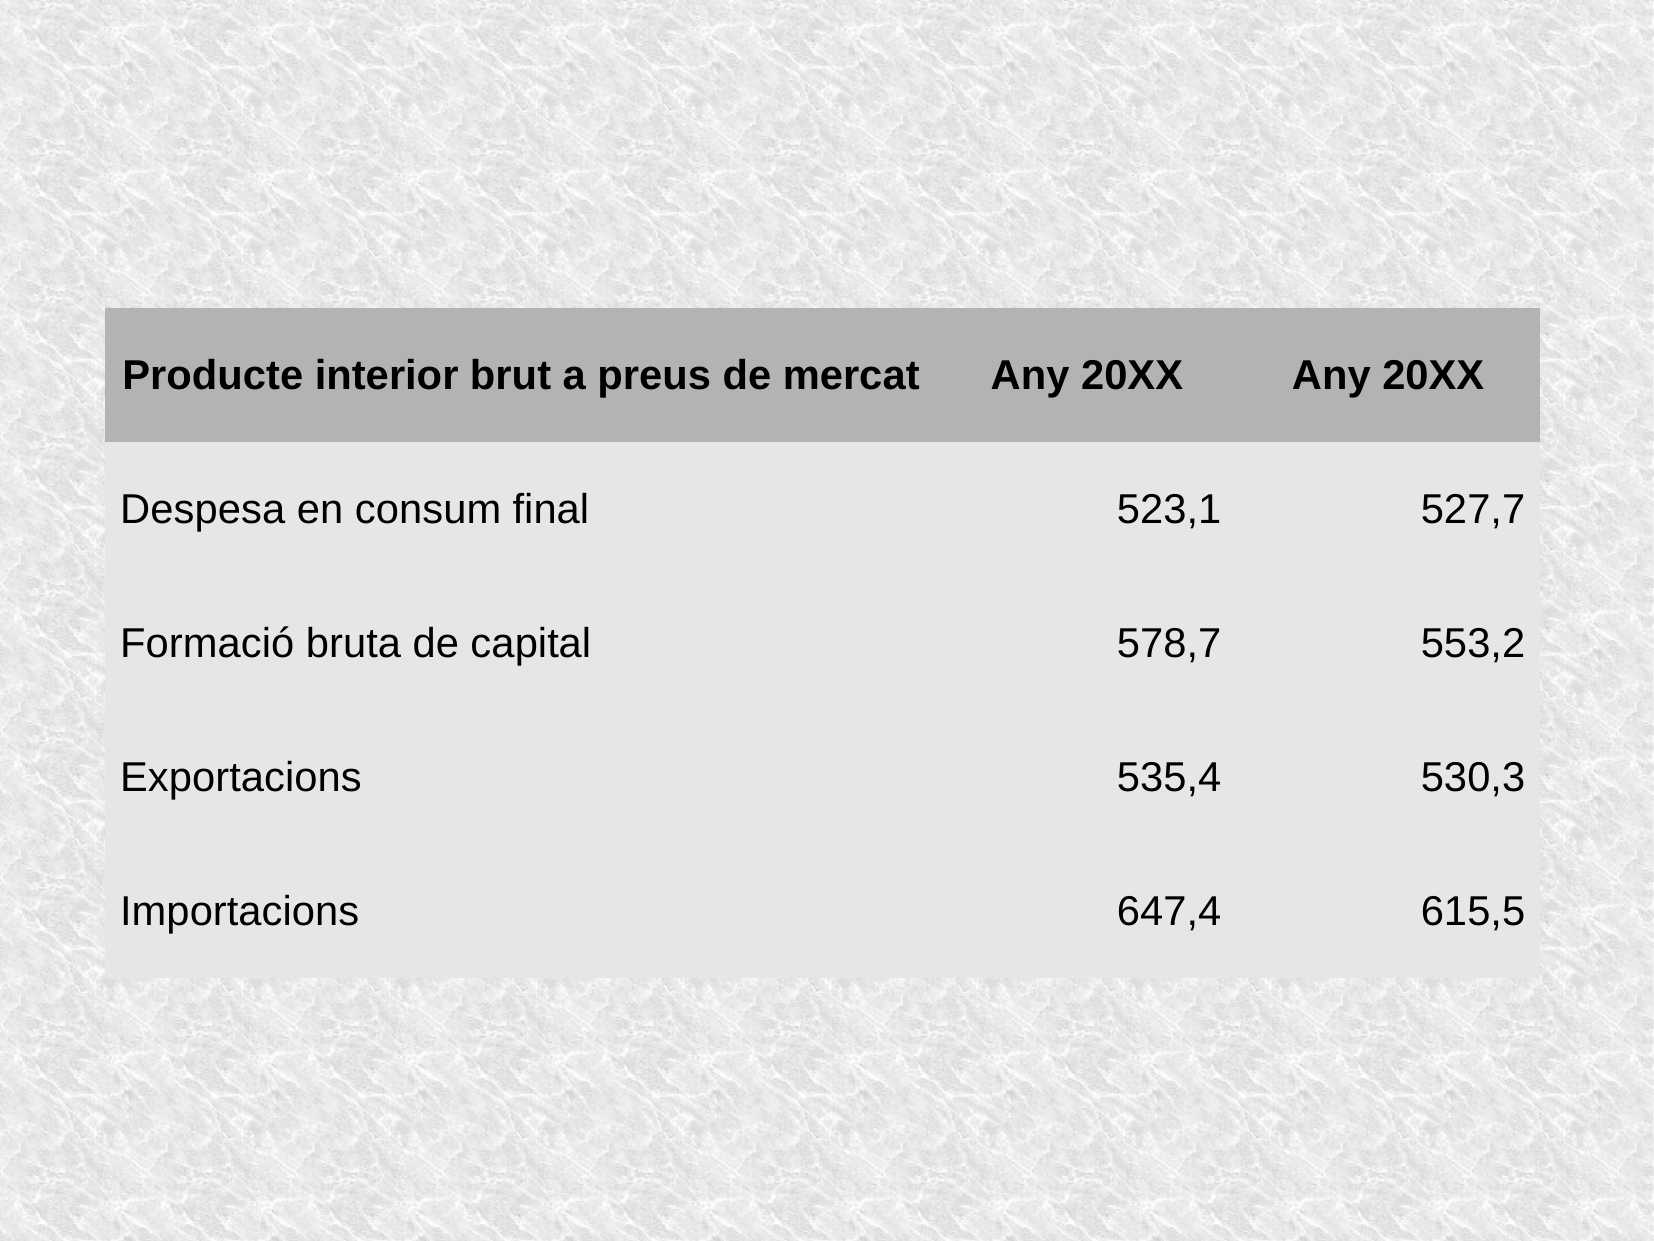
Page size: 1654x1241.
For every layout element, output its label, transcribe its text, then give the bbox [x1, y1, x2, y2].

table_cell 615,5 [1236, 844, 1540, 978]
table_header Any 20XX [938, 308, 1236, 442]
table_cell Importacions [105, 844, 938, 978]
table_cell Formació bruta de capital [105, 576, 938, 710]
table_cell 578,7 [938, 576, 1236, 710]
table_header Any 20XX [1236, 308, 1540, 442]
table_cell 647,4 [938, 844, 1236, 978]
picture [0, 0, 1654, 1241]
table_cell 535,4 [938, 710, 1236, 844]
table_cell 553,2 [1236, 576, 1540, 710]
table_cell 527,7 [1236, 442, 1540, 576]
table_cell Despesa en consum final [105, 442, 938, 576]
table_cell Exportacions [105, 710, 938, 844]
table_cell 530,3 [1236, 710, 1540, 844]
table_cell 523,1 [938, 442, 1236, 576]
table_header Producte interior brut a preus de mercat [105, 308, 938, 442]
